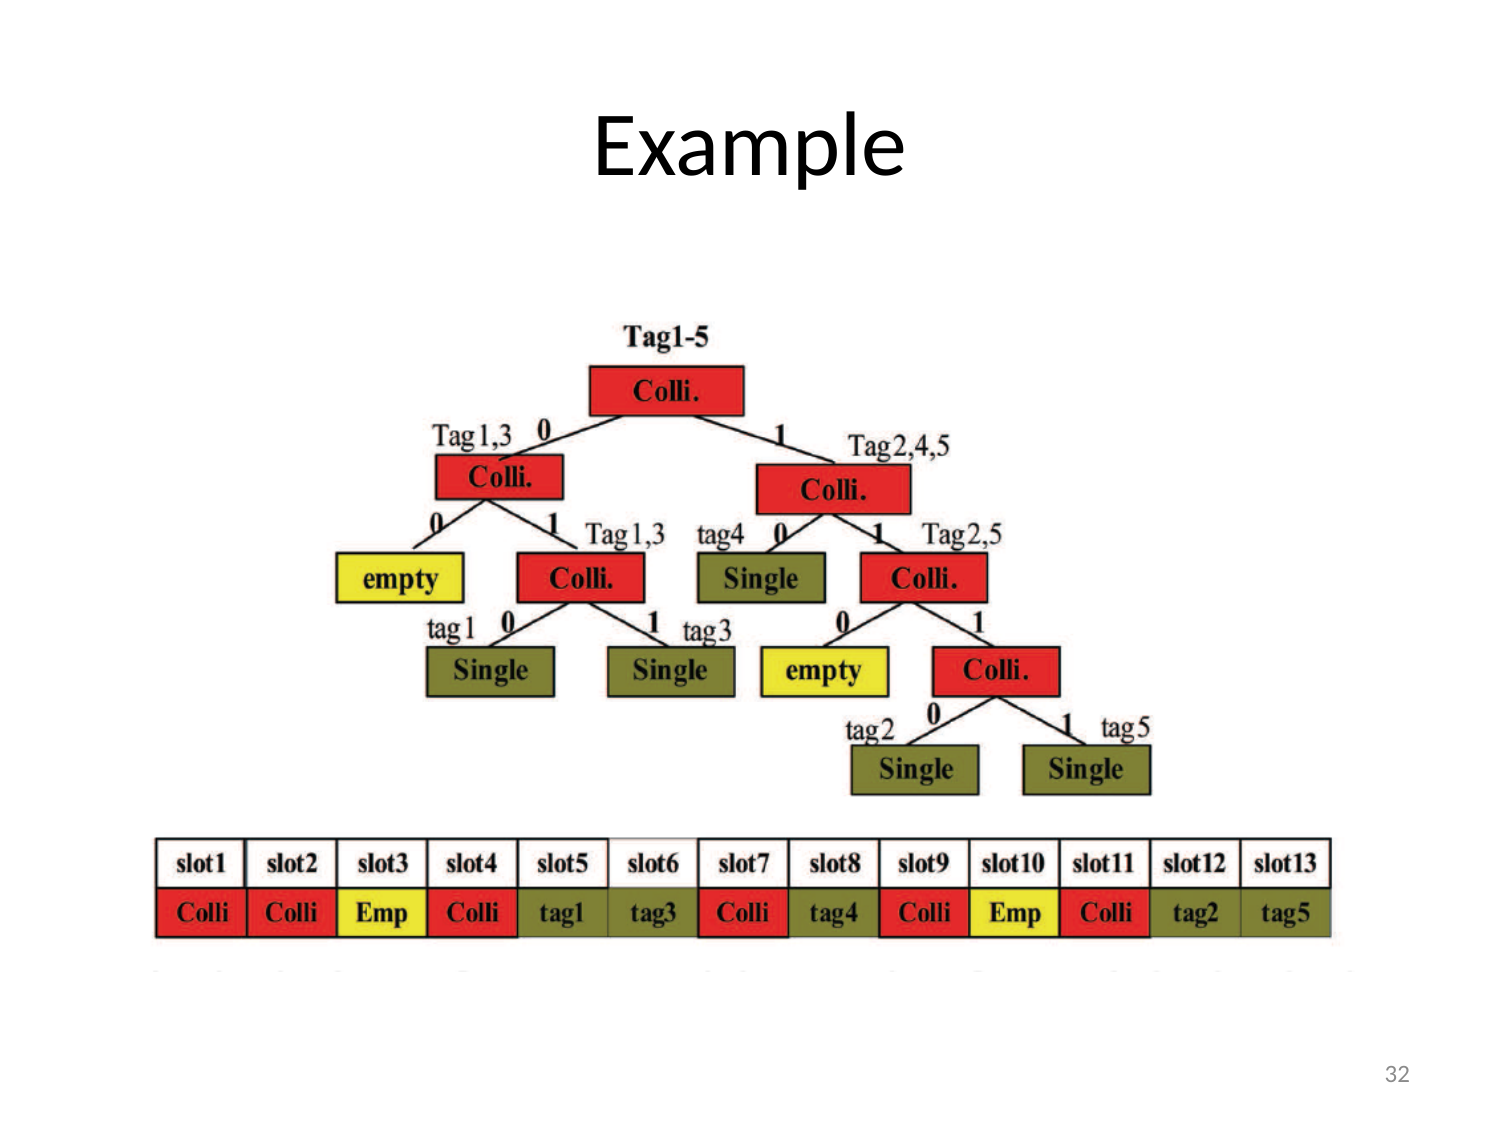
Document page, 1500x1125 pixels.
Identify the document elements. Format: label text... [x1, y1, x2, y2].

slide_number <number> [1074, 1042, 1425, 1103]
picture [75, 295, 1425, 972]
title Example [75, 45, 1425, 233]
